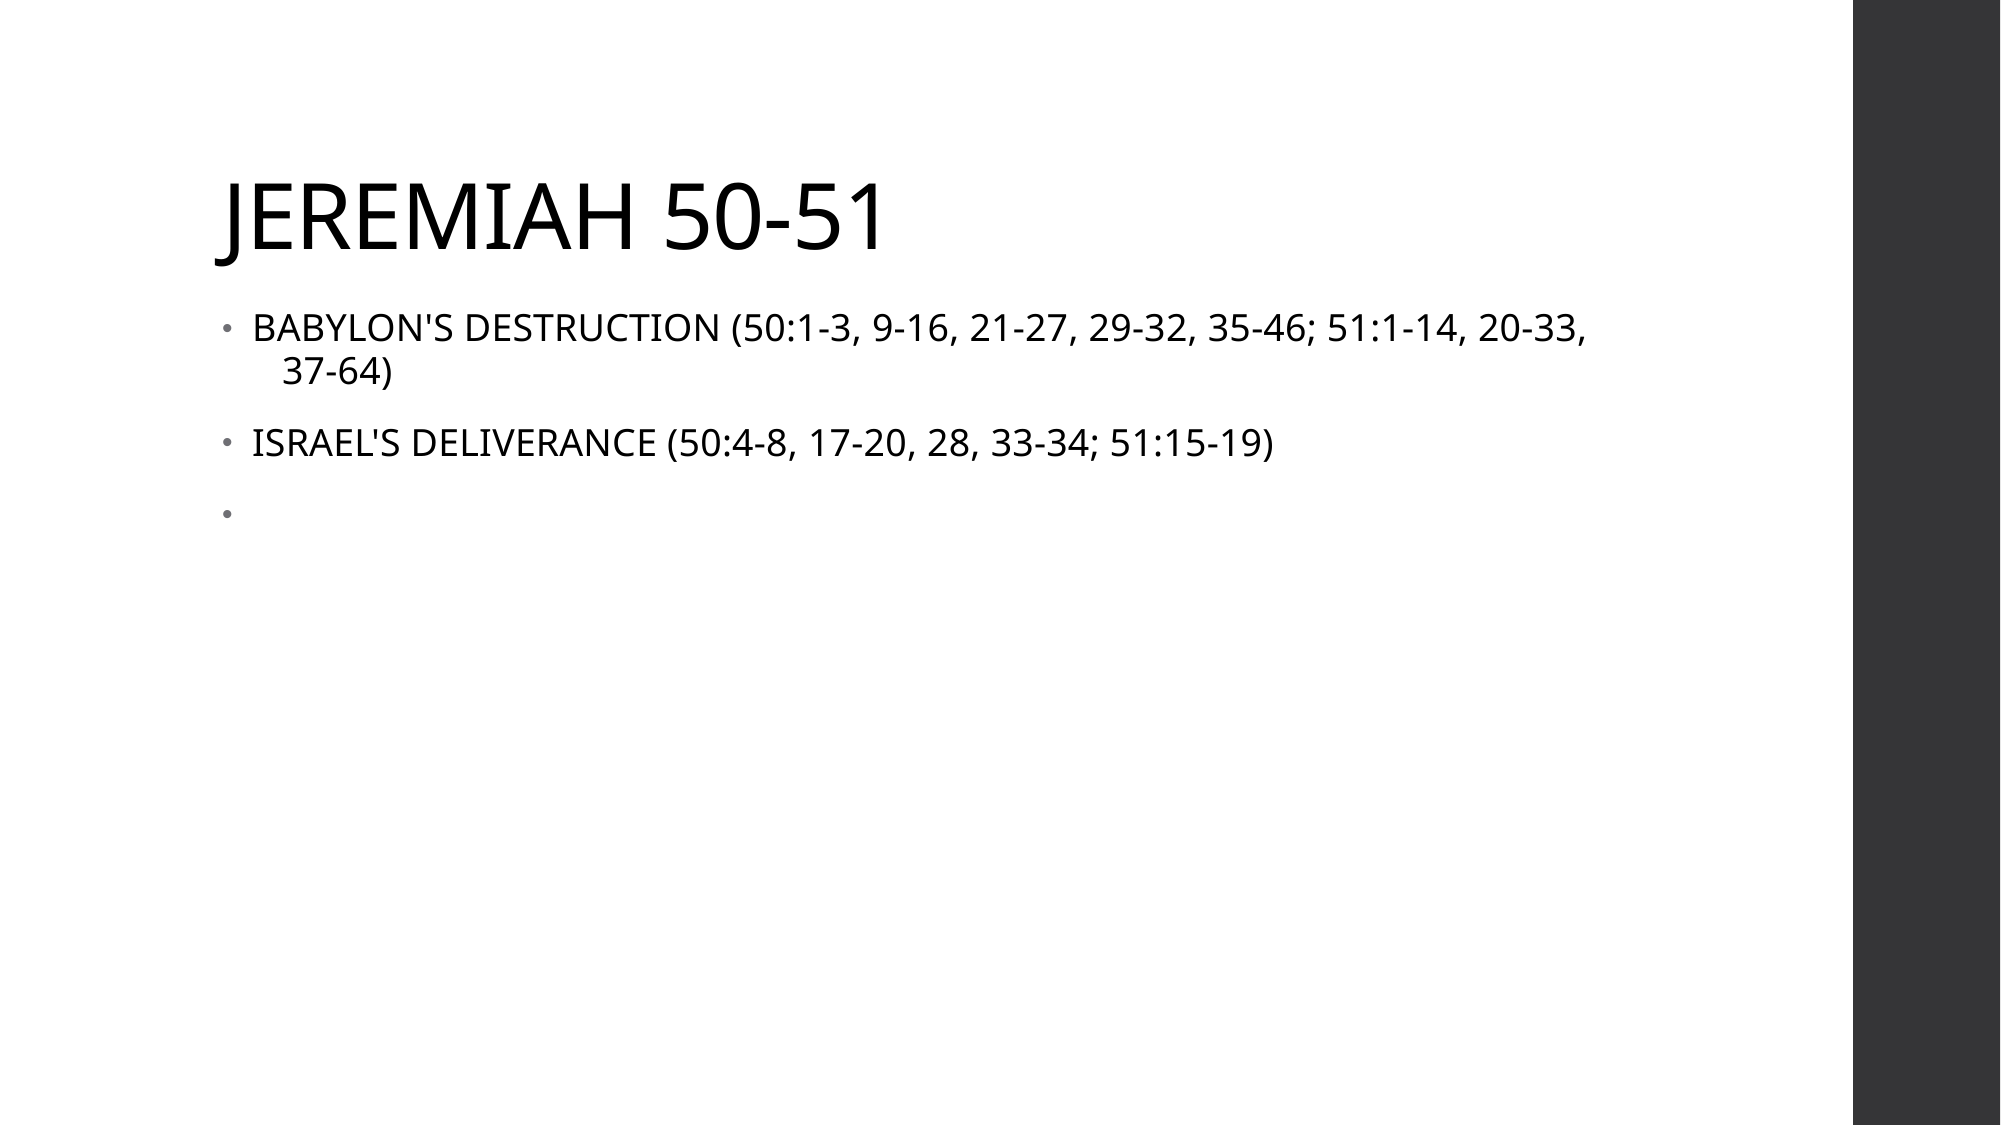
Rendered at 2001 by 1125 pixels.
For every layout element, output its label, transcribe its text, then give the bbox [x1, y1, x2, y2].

list BABYLON'S DESTRUCTION (50:1-3, 9-16, 21-27, 29-32, 35-46; 51:1-14, 20-33, 37-64) ISRAEL'S DELIVERANCE (50:4-8, 17-20, 28, 33-34; 51:15-19) [206, 299, 1617, 1014]
title JEREMIAH 50-51 [206, 60, 1797, 278]
